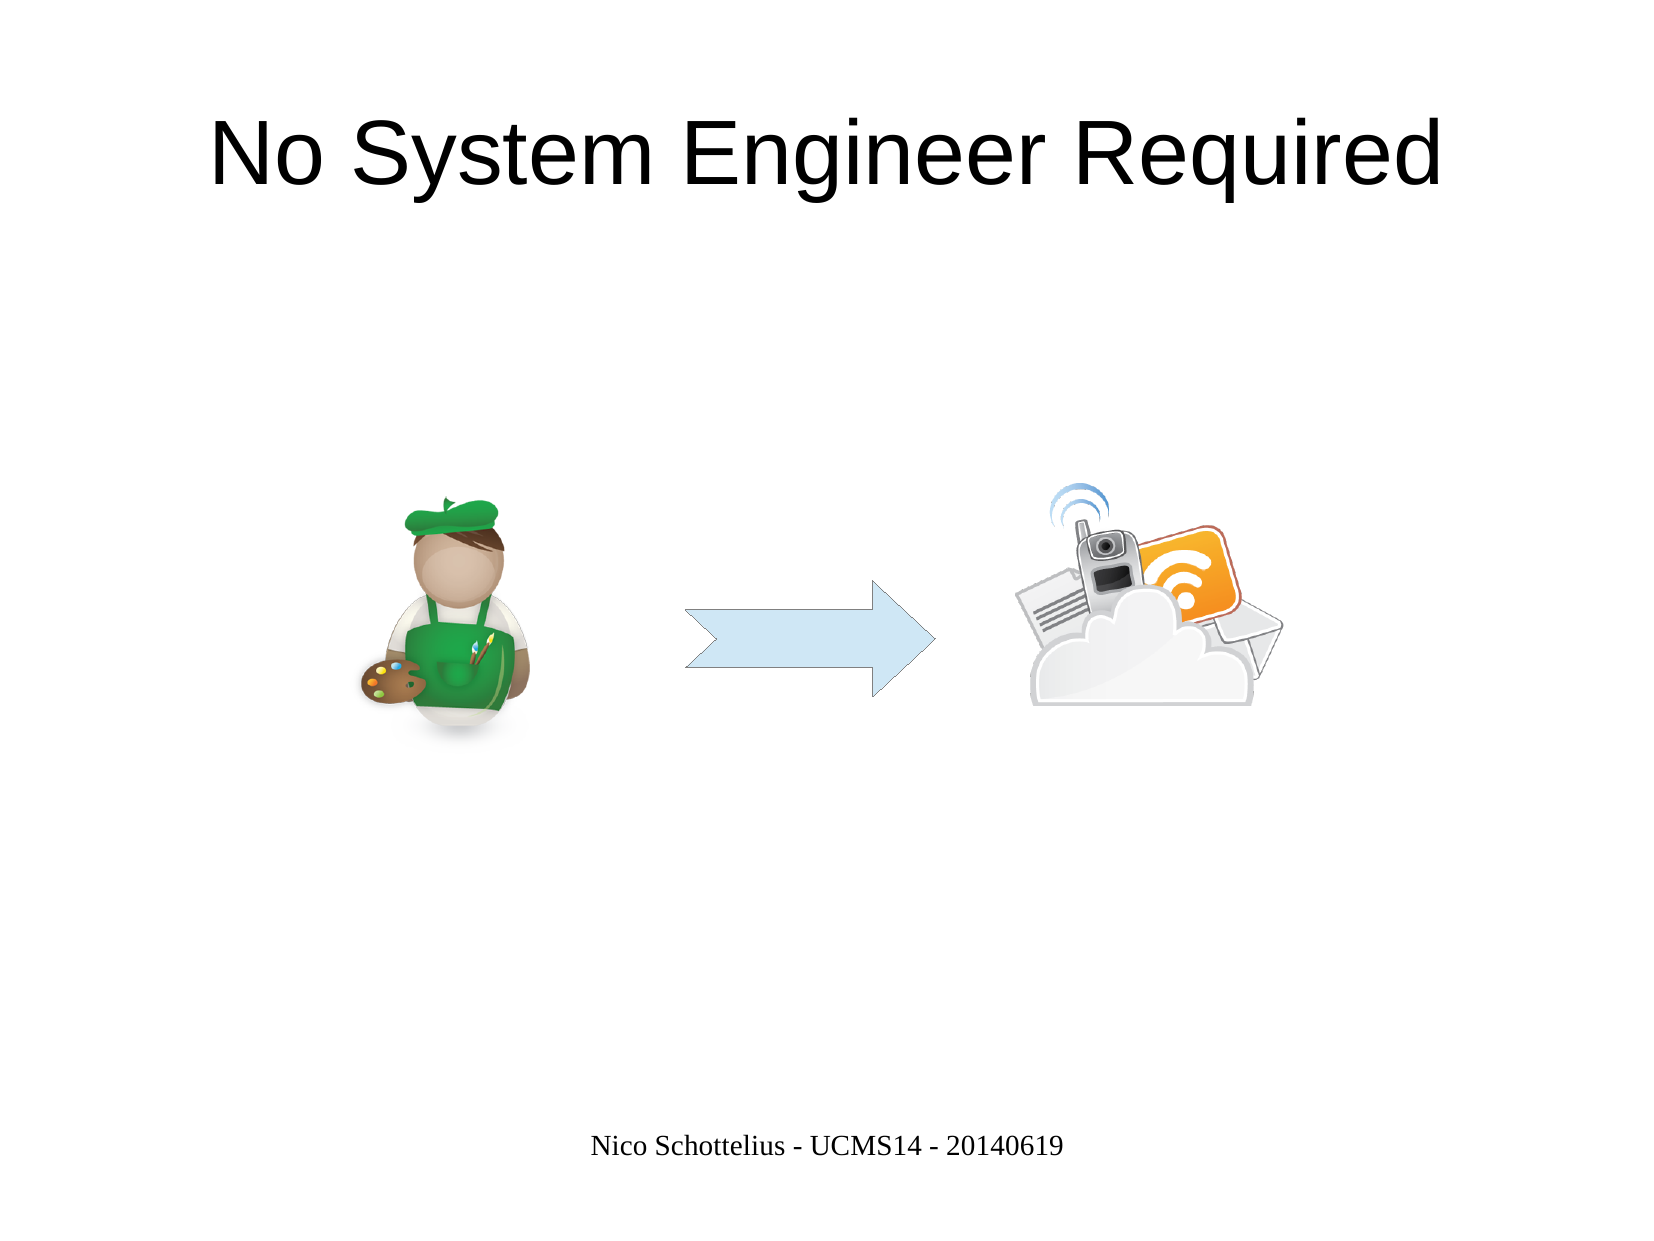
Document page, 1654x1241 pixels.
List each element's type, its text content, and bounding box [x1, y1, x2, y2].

picture [346, 480, 560, 754]
text_box [685, 580, 936, 697]
picture [1015, 483, 1290, 706]
title No System Engineer Required [82, 49, 1571, 257]
